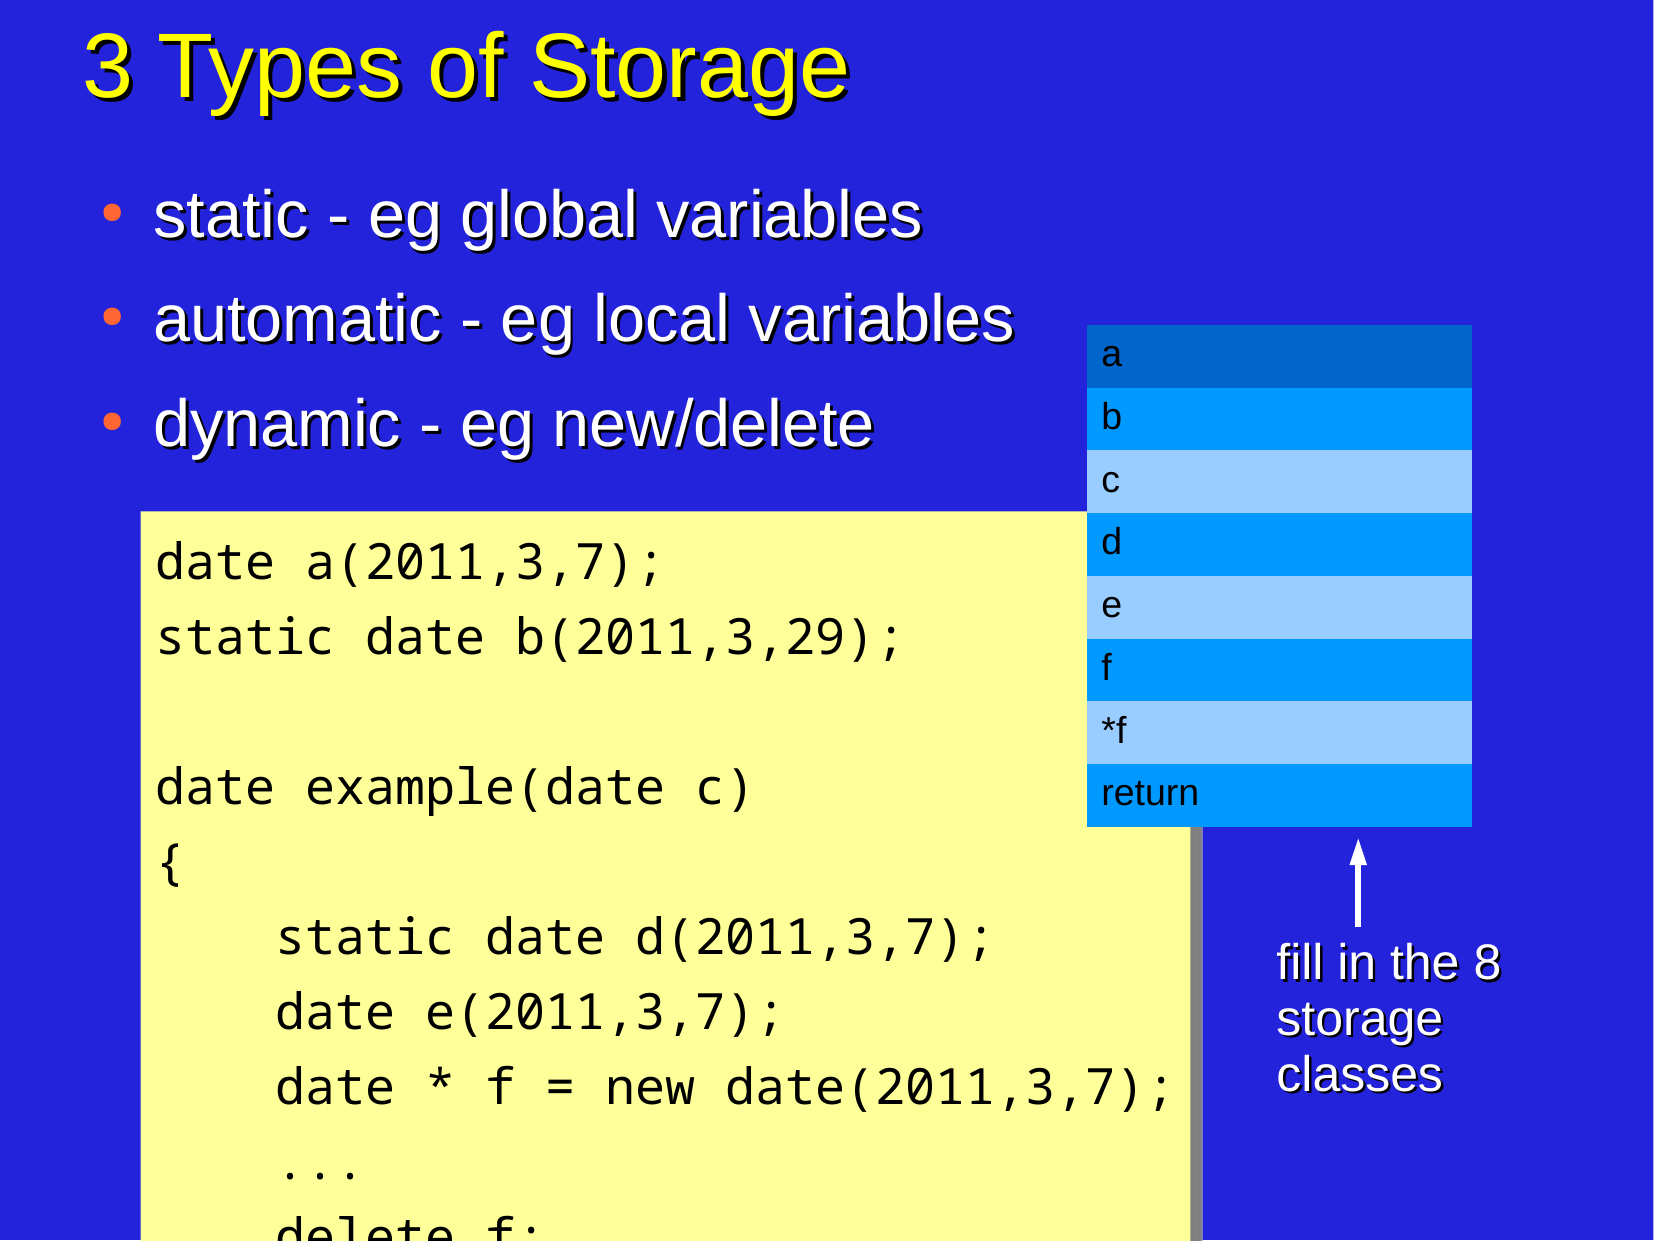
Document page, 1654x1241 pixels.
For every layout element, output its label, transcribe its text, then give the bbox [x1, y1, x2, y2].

table_cell [1236, 764, 1472, 827]
table_cell c [1087, 450, 1236, 513]
list static - eg global variables automatic - eg local variables dynamic - eg new/delete [82, 177, 1571, 1182]
table_header [1236, 325, 1472, 388]
table_cell [1236, 639, 1472, 701]
text_box date a(2011,3,7); static date b(2011,3,29); date example(date c) { static date d(2011,3,7); date e(2011,3,7); date * f = new date(2011,3,7); ... delete f; return date(2011,12,25); } [140, 511, 1191, 1241]
table_cell [1236, 701, 1472, 764]
title 3 Types of Storage [82, 2, 1571, 130]
table_cell [1236, 388, 1472, 450]
table_cell *f [1087, 701, 1236, 764]
table_cell [1236, 513, 1472, 576]
text_box fill in the 8 storage classes [1261, 927, 1565, 1193]
table_cell f [1087, 639, 1236, 701]
table_header a [1087, 325, 1236, 388]
table_cell [1236, 450, 1472, 513]
table_cell d [1087, 513, 1236, 576]
table_cell e [1087, 576, 1236, 639]
table_cell [1236, 576, 1472, 639]
table_cell b [1087, 388, 1236, 450]
table_cell return [1087, 764, 1236, 827]
